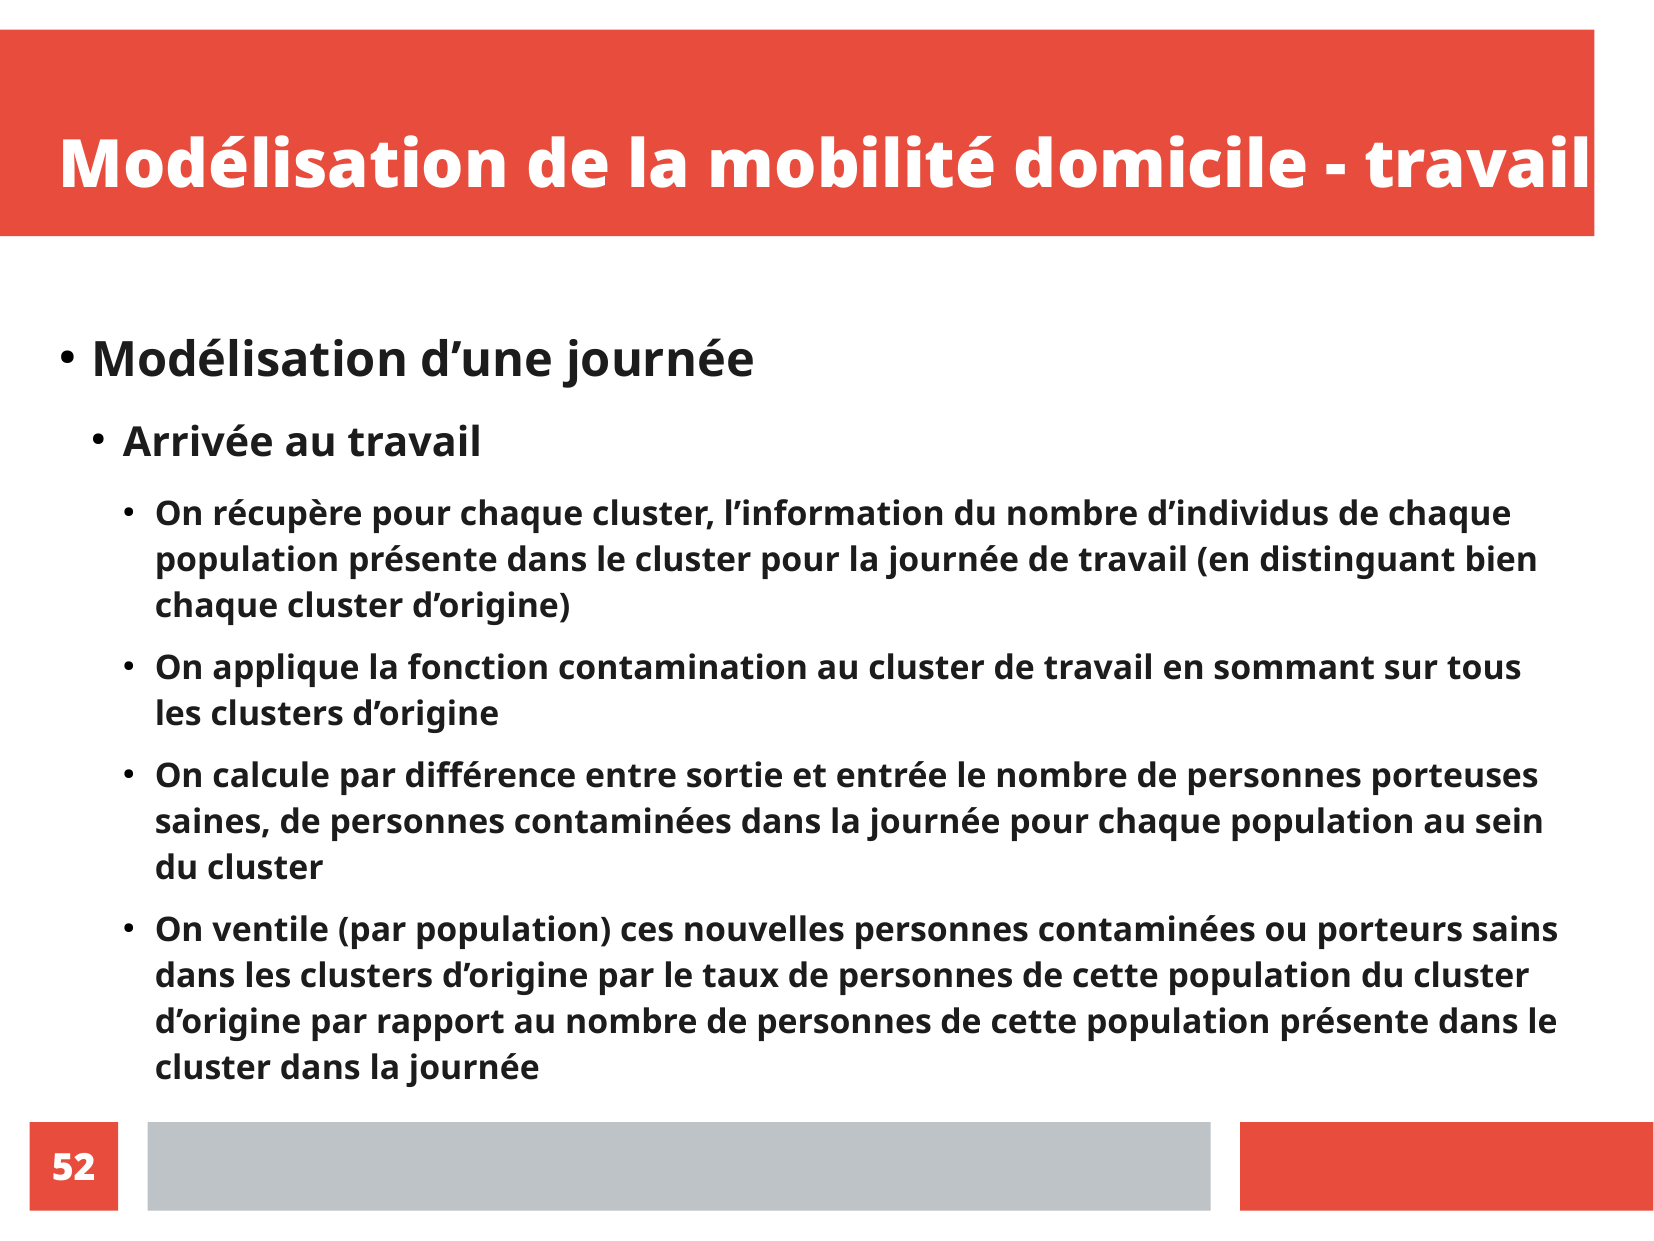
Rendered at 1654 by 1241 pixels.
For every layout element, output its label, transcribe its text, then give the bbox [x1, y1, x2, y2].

title Modélisation de la mobilité domicile - travail [59, 59, 1595, 207]
list Modélisation d’une journée Arrivée au travail On récupère pour chaque cluster, l’information du nombre d’individus de chaque population présente dans le cluster pour la journée de travail (en distinguant bien chaque cluster d’origine) On applique la fonction contamination au cluster de travail en sommant sur tous les clusters d’origine On calcule par différence entre sortie et entrée le nombre de personnes porteuses saines, de personnes contaminées dans la journée pour chaque population au sein du cluster On ventile (par population) ces nouvelles personnes contaminées ou porteurs sains dans les clusters d’origine par le taux de personnes de cette population du cluster d’origine par rapport au nombre de personnes de cette population présente dans le cluster dans la journée [59, 324, 1565, 1093]
